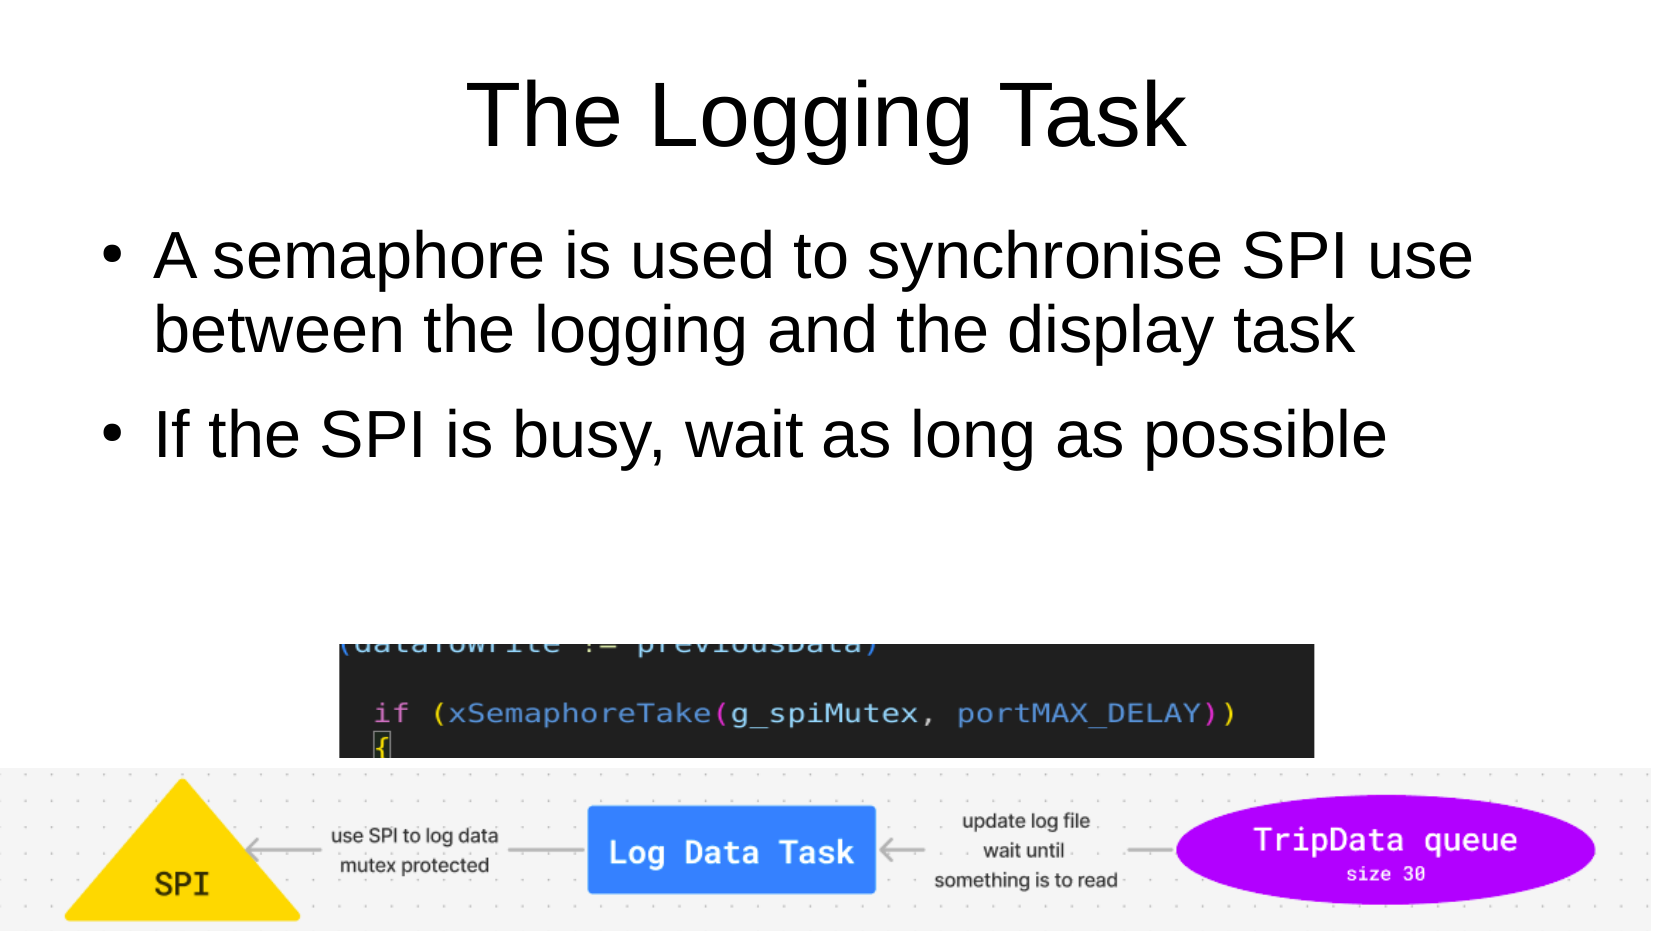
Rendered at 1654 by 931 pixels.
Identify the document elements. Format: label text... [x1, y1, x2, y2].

list A semaphore is used to synchronise SPI use between the logging and the display task If the SPI is busy, wait as long as possible [82, 217, 1571, 758]
title The Logging Task [82, 37, 1571, 193]
picture [0, 768, 1651, 931]
picture [339, 644, 1315, 758]
